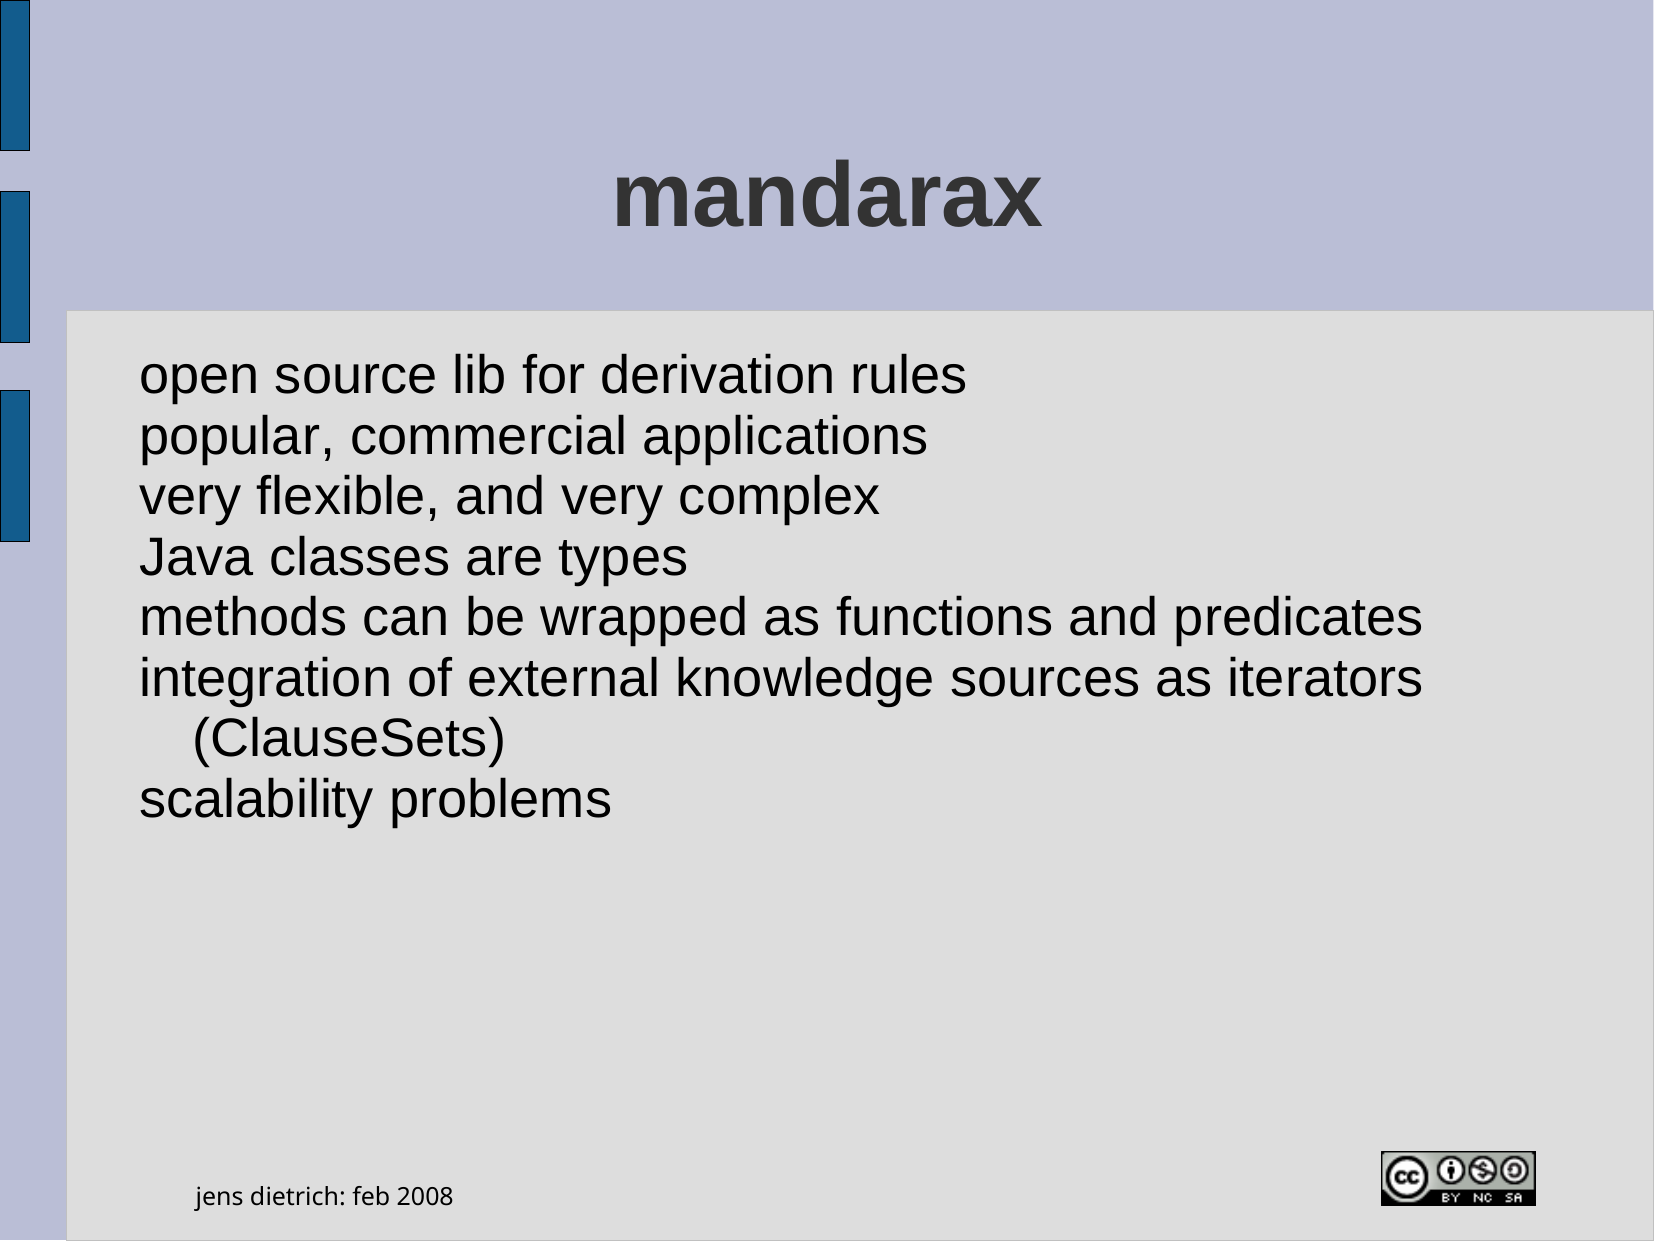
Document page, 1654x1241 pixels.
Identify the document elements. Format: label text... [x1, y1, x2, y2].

title mandarax [121, 91, 1534, 299]
picture [1381, 1151, 1536, 1206]
list open source lib for derivation rules popular, commercial applications very flexible, and very complex Java classes are types methods can be wrapped as functions and predicates integration of external knowledge sources as iterators (ClauseSets) scalability problems [121, 344, 1534, 1127]
